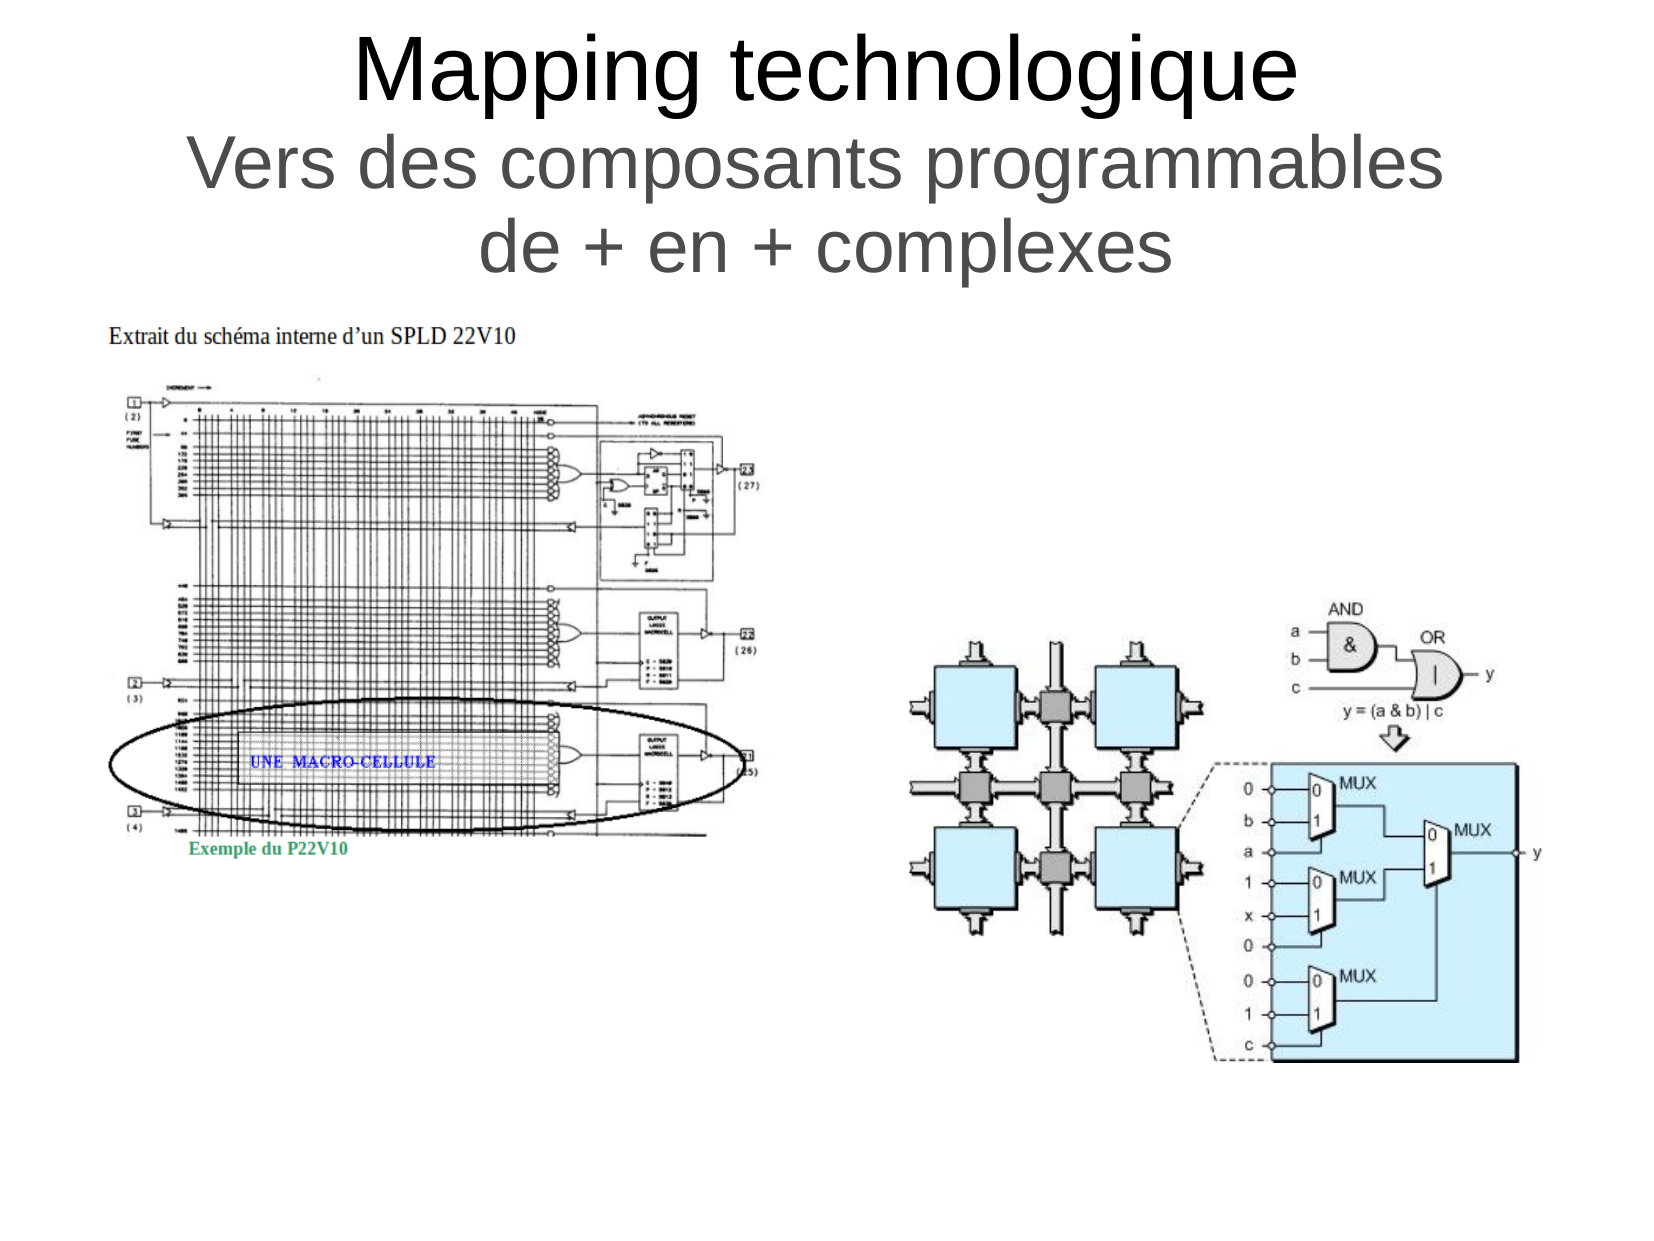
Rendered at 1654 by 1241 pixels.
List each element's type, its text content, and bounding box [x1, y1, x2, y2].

picture [104, 313, 851, 886]
picture [909, 598, 1543, 1063]
title Mapping technologique Vers des composants programmables de + en + complexes [82, 17, 1571, 289]
